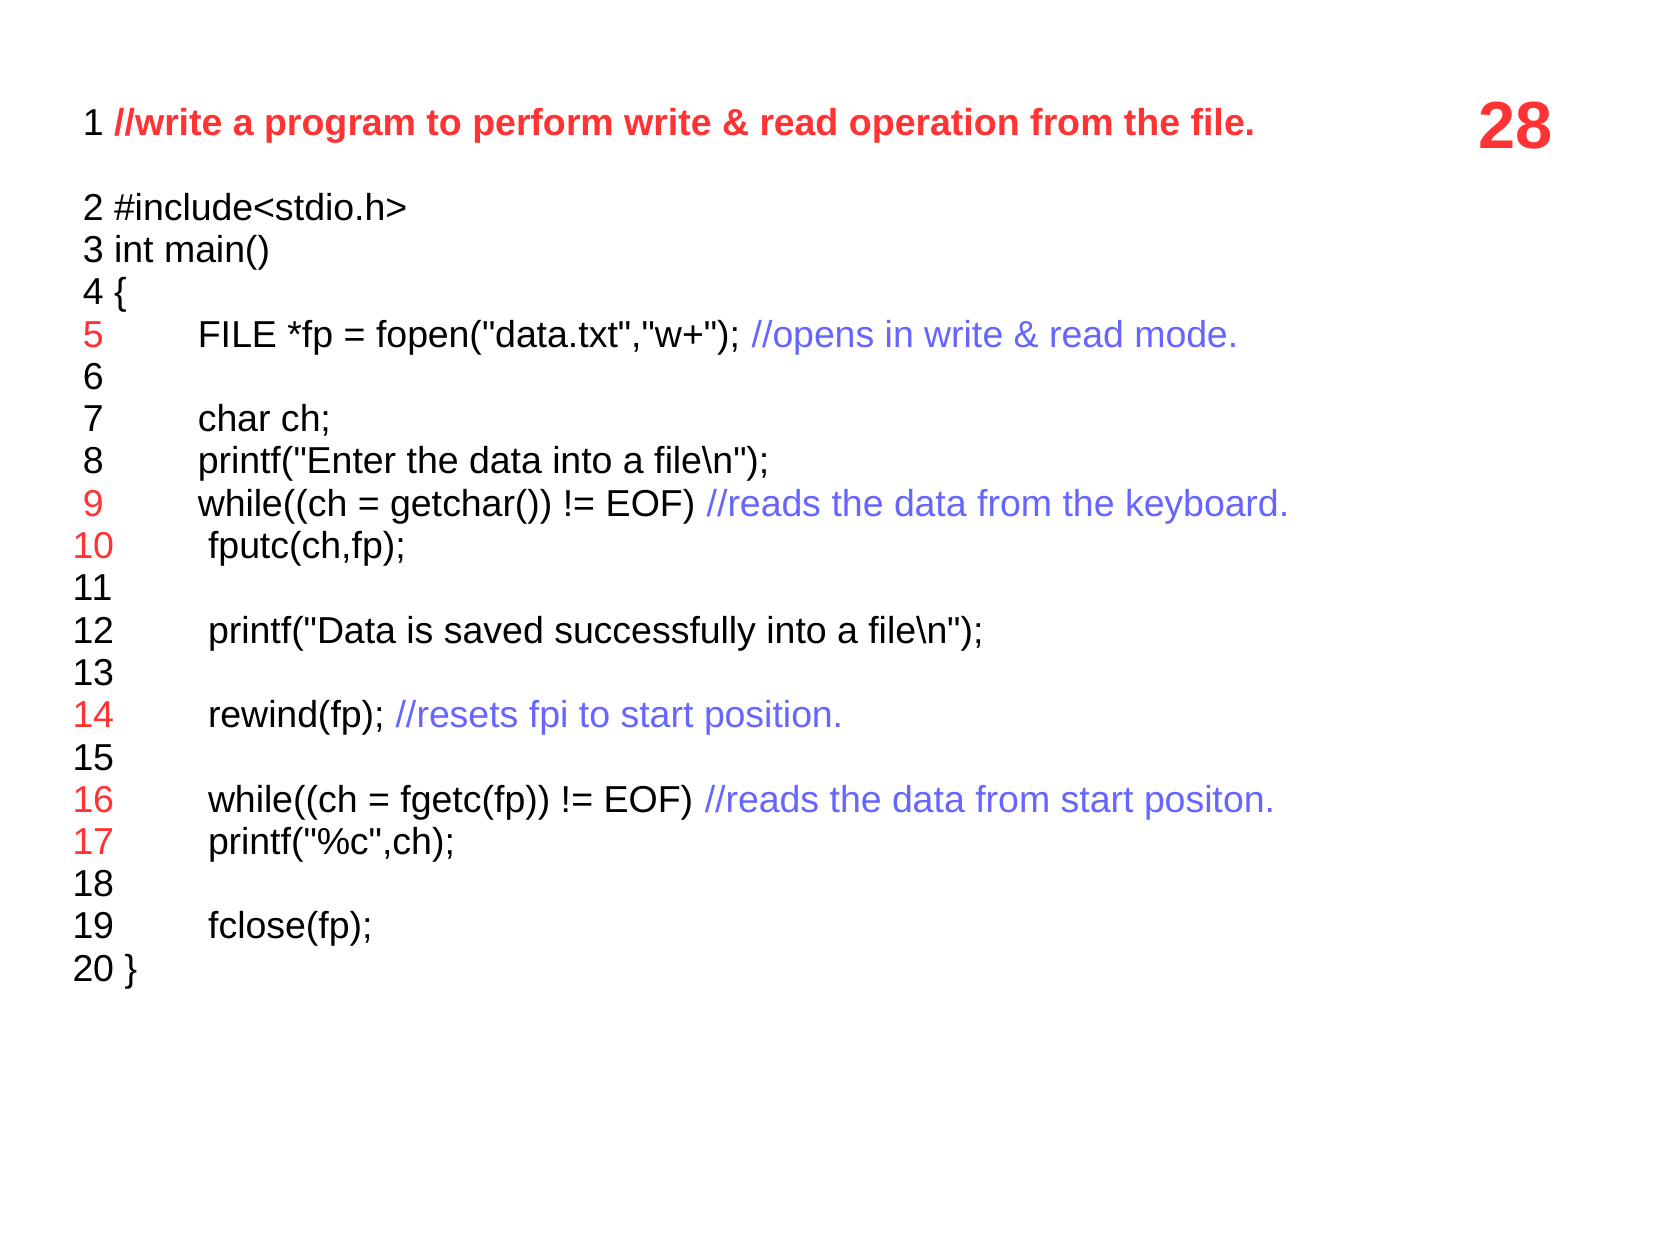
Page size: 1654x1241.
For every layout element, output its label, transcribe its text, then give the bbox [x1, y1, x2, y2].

text_box 1 //write a program to perform write & read operation from the file. 2 #include<stdio.h> 3 int main() 4 { 5 FILE *fp = fopen("data.txt","w+"); //opens in write & read mode. 6 7 char ch; 8 printf("Enter the data into a file\n"); 9 while((ch = getchar()) != EOF) //reads the data from the keyboard. 10 fputc(ch,fp); 11 12 printf("Data is saved successfully into a file\n"); 13 14 rewind(fp); //resets fpi to start position. 15 16 while((ch = fgetc(fp)) != EOF) //reads the data from start positon. 17 printf("%c",ch); 18 19 fclose(fp); 20 } [47, 94, 1548, 1053]
text_box 28 [1463, 81, 1569, 177]
